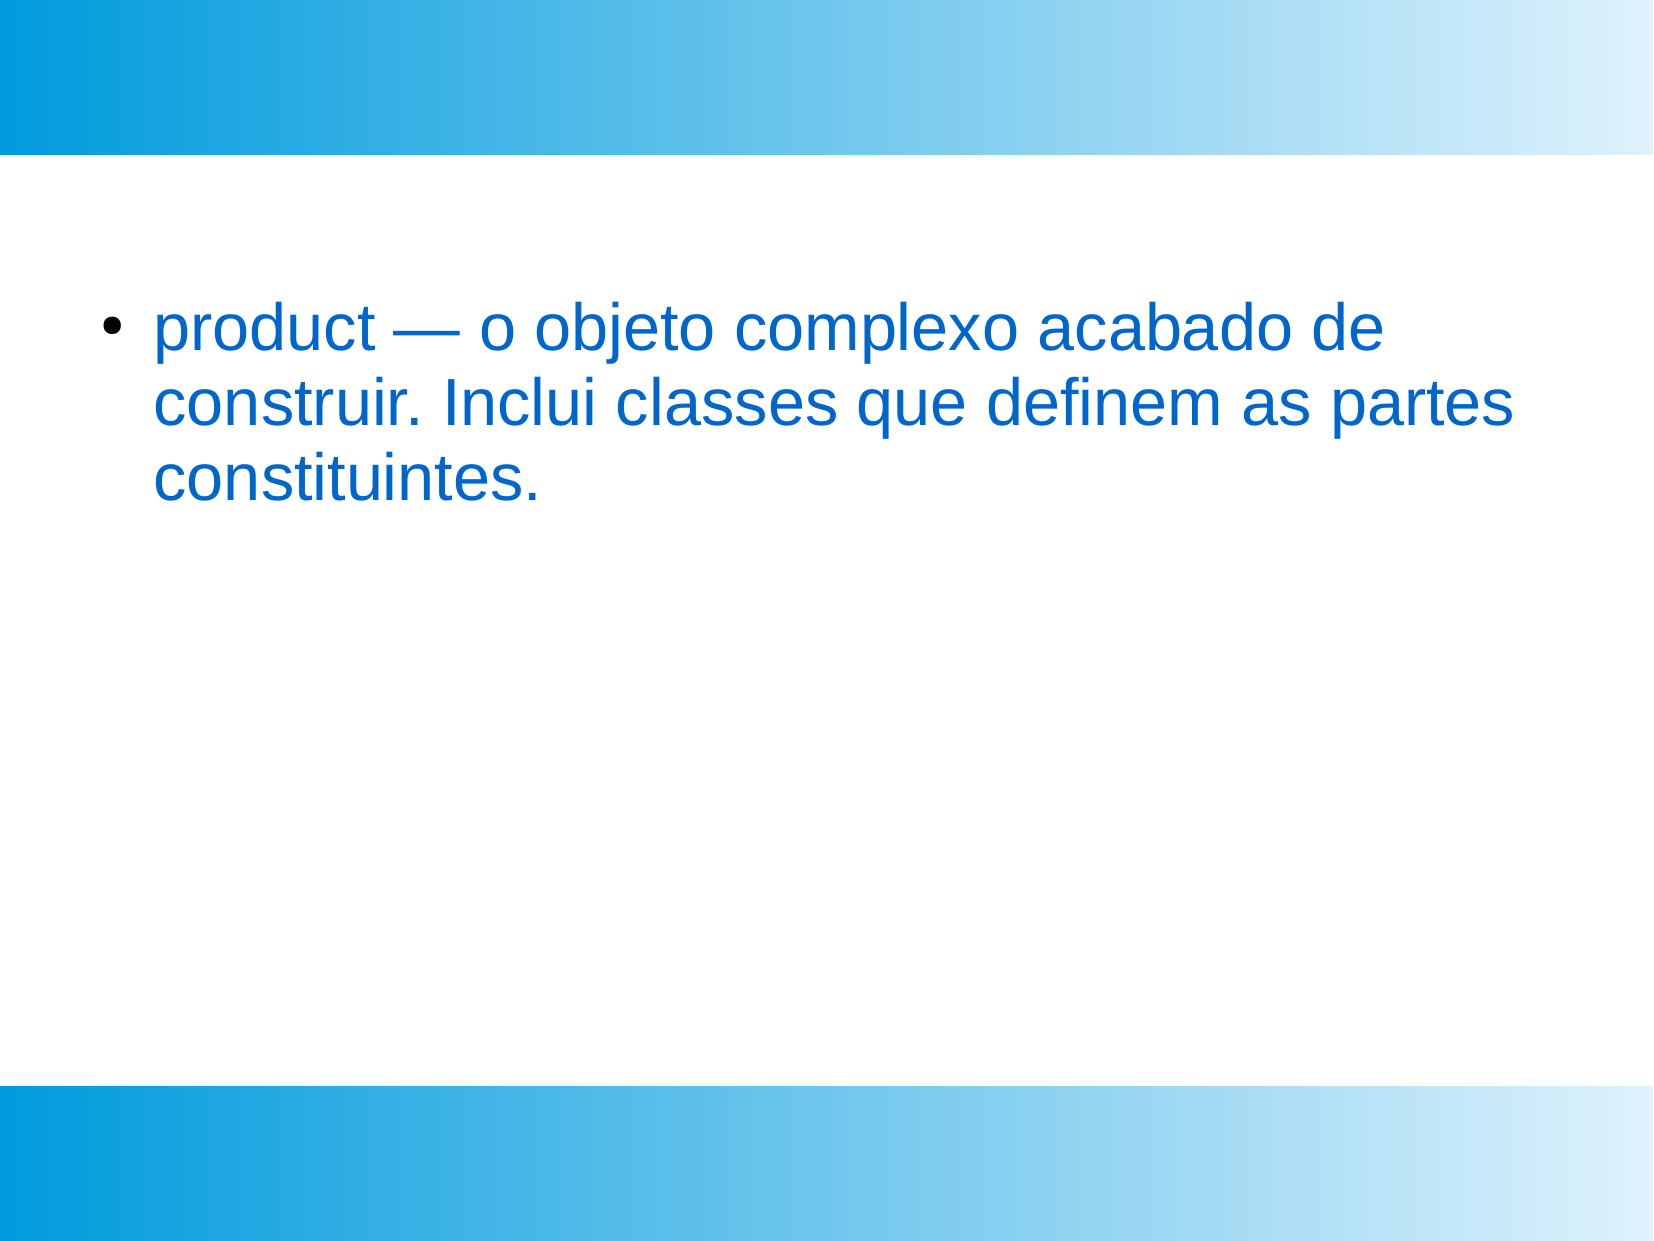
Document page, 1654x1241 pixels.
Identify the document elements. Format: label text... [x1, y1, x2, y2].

list product — o objeto complexo acabado de construir. Inclui classes que definem as partes constituintes. [82, 290, 1571, 1010]
